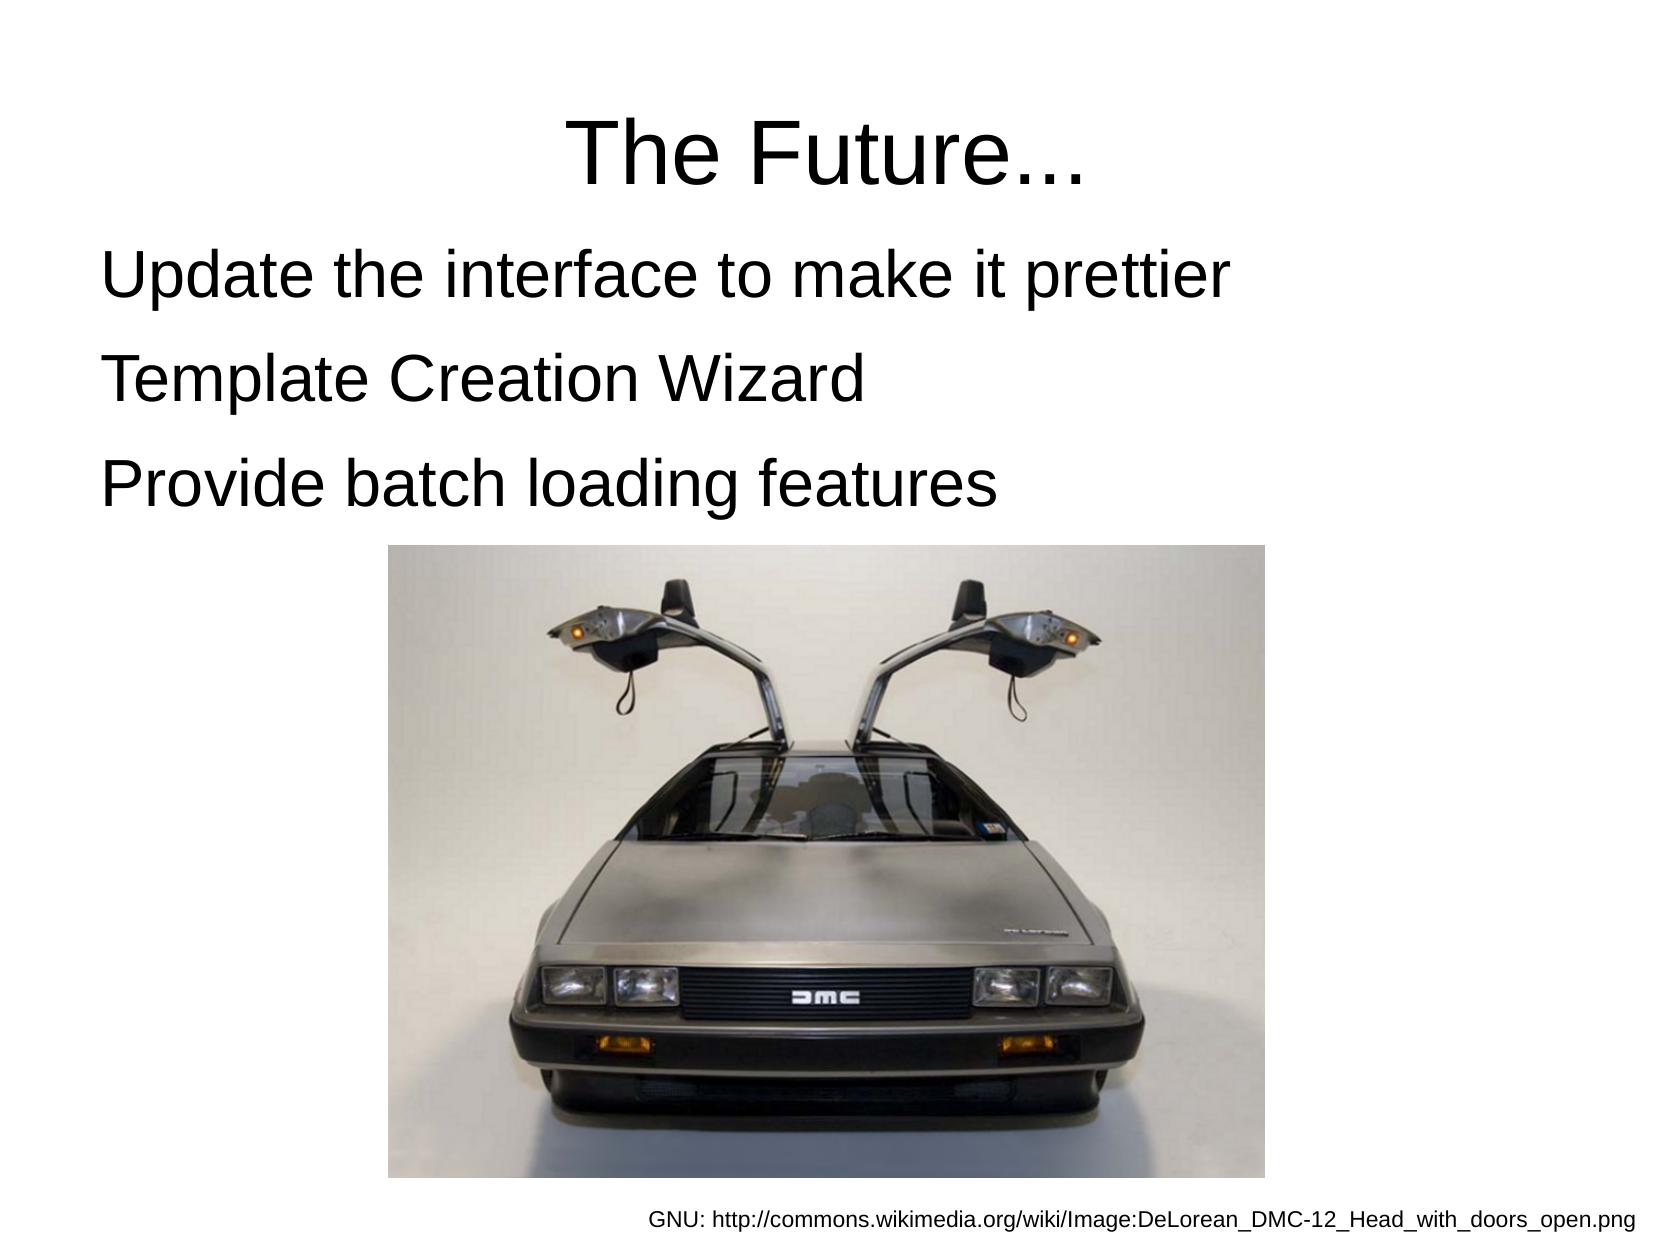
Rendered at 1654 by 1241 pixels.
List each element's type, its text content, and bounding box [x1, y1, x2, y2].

list Update the interface to make it prettier Template Creation Wizard Provide batch loading features [82, 237, 1571, 1041]
text_box GNU: http://commons.wikimedia.org/wiki/Image:DeLorean_DMC-12_Head_with_doors_open.png [633, 1199, 1651, 1241]
picture [388, 545, 1265, 1178]
title The Future... [82, 49, 1571, 237]
